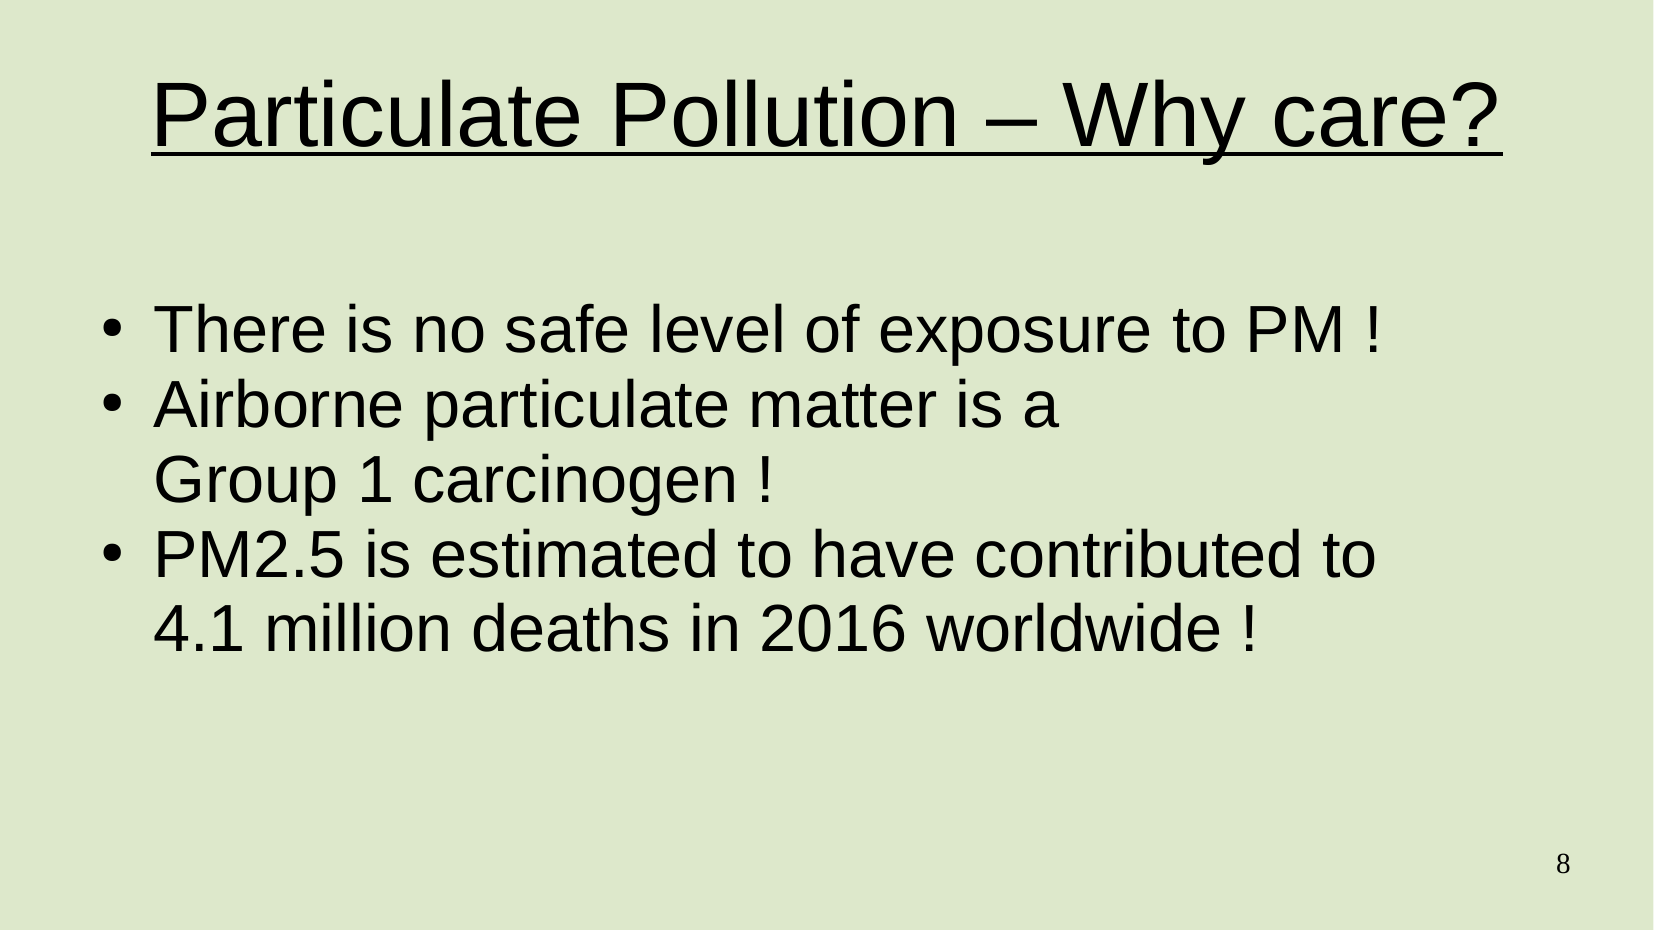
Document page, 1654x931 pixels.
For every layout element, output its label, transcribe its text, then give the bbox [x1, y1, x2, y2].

title Particulate Pollution – Why care? [82, 37, 1571, 193]
list There is no safe level of exposure to PM ! Airborne particulate matter is a Group 1 carcinogen ! PM2.5 is estimated to have contributed to 4.1 million deaths in 2016 worldwide ! [82, 217, 1571, 758]
